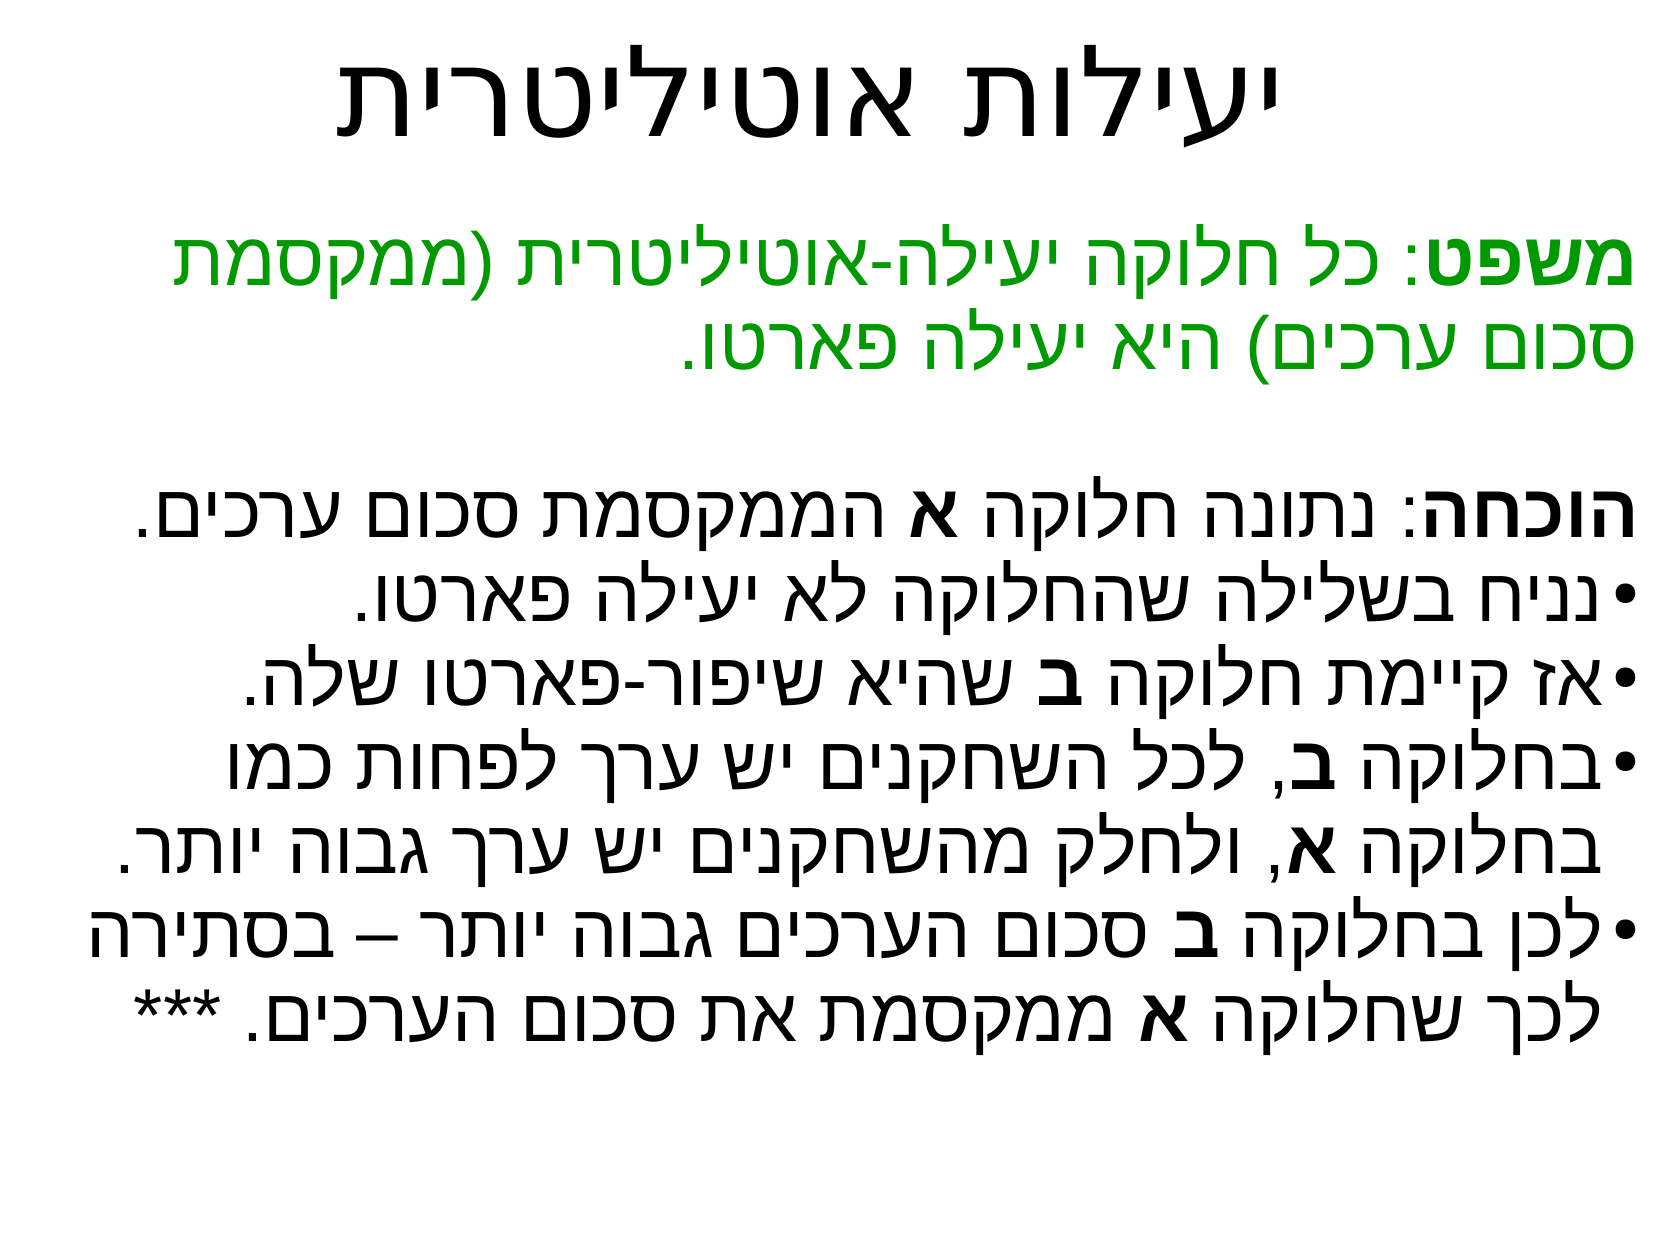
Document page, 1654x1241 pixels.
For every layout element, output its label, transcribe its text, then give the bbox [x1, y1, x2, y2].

text_box משפט: כל חלוקה יעילה-אוטיליטרית (ממקסמת סכום ערכים) היא יעילה פארטו. הוכחה: נתונה חלוקה א הממקסמת סכום ערכים. נניח בשלילה שהחלוקה לא יעילה פארטו. אז קיימת חלוקה ב שהיא שיפור-פארטו שלה. בחלוקה ב, לכל השחקנים יש ערך לפחות כמו בחלוקה א, ולחלק מהשחקנים יש ערך גבוה יותר. לכן בחלוקה ב סכום הערכים גבוה יותר – בסתירה לכך שחלוקה א ממקסמת את סכום הערכים. *** [0, 210, 1654, 1065]
title יעילות אוטיליטרית [0, 7, 1654, 166]
